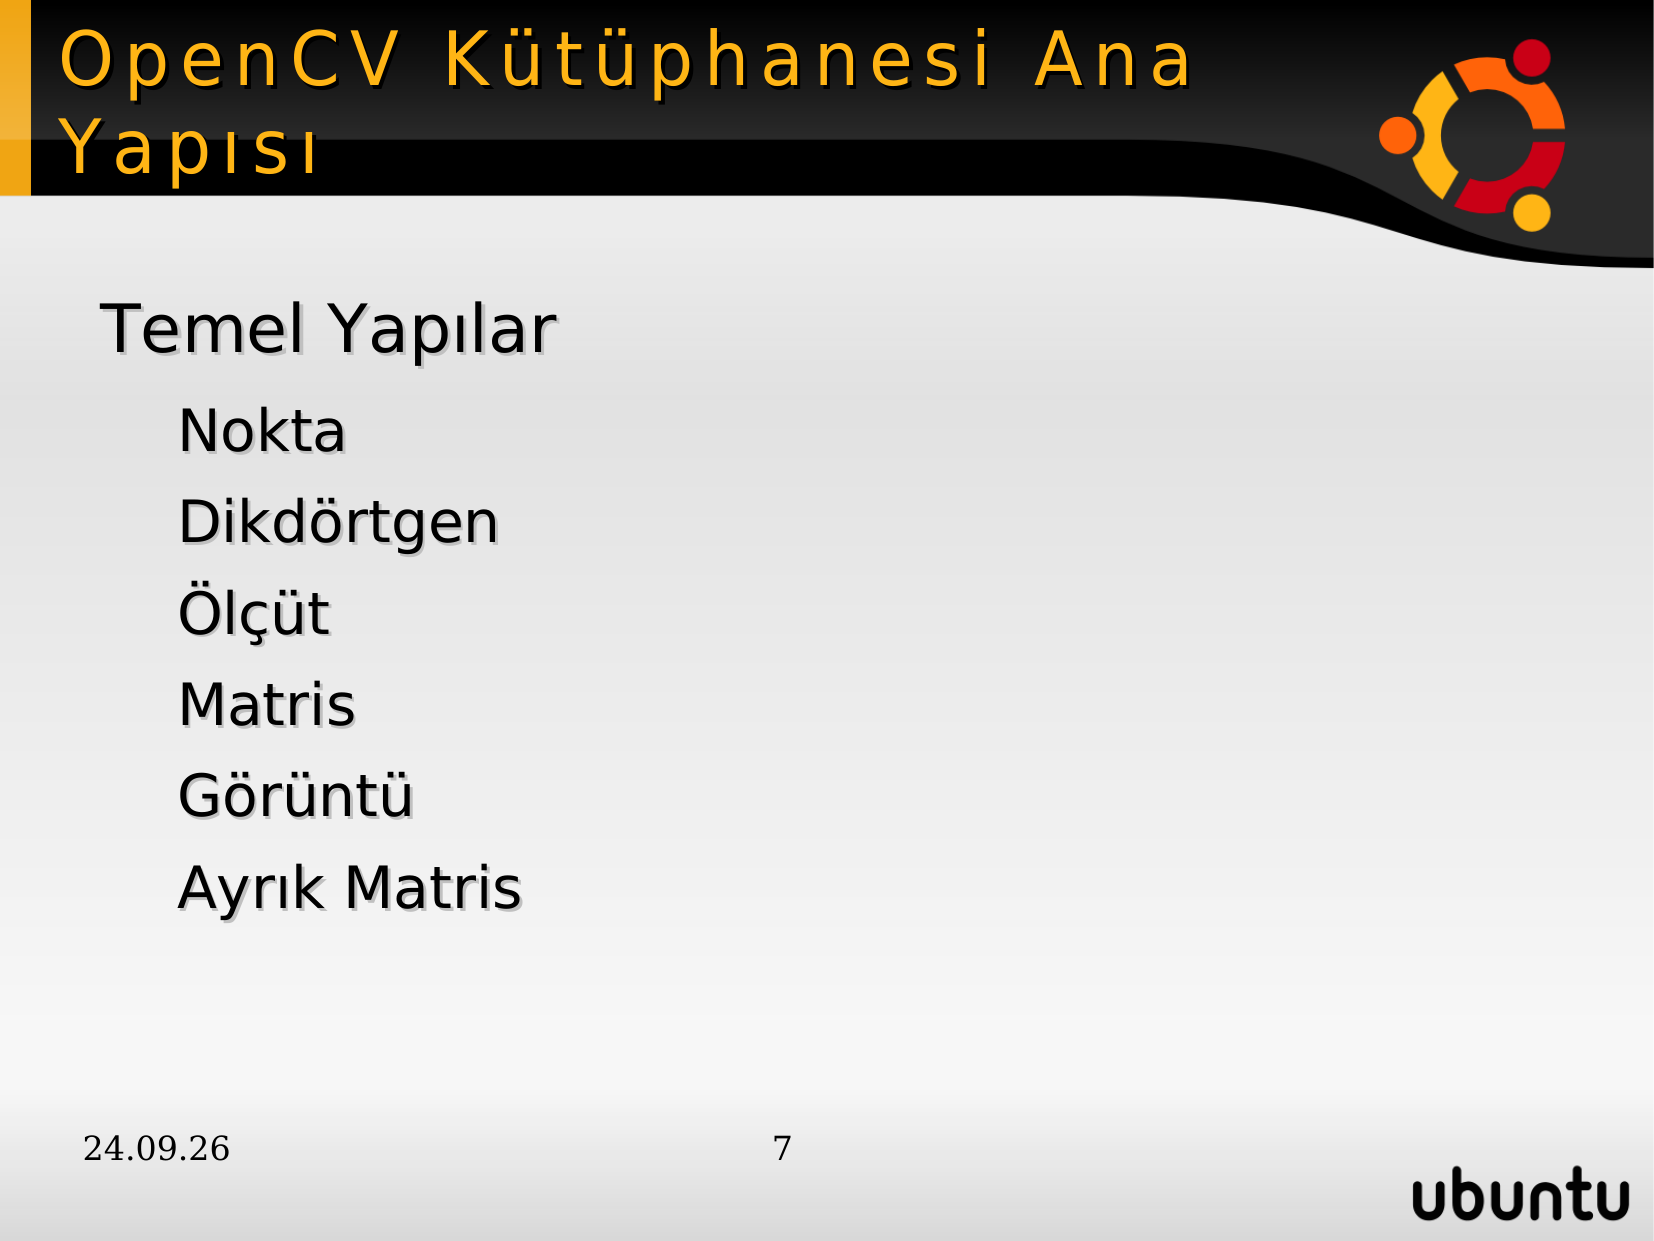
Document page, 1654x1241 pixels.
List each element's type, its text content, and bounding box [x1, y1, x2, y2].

picture [0, 0, 1654, 1241]
title OpenCV Kütüphanesi Ana Yapısı [59, 16, 1270, 191]
list Temel Yapılar Nokta Dikdörtgen Ölçüt Matris Görüntü Ayrık Matris [82, 290, 1571, 1094]
